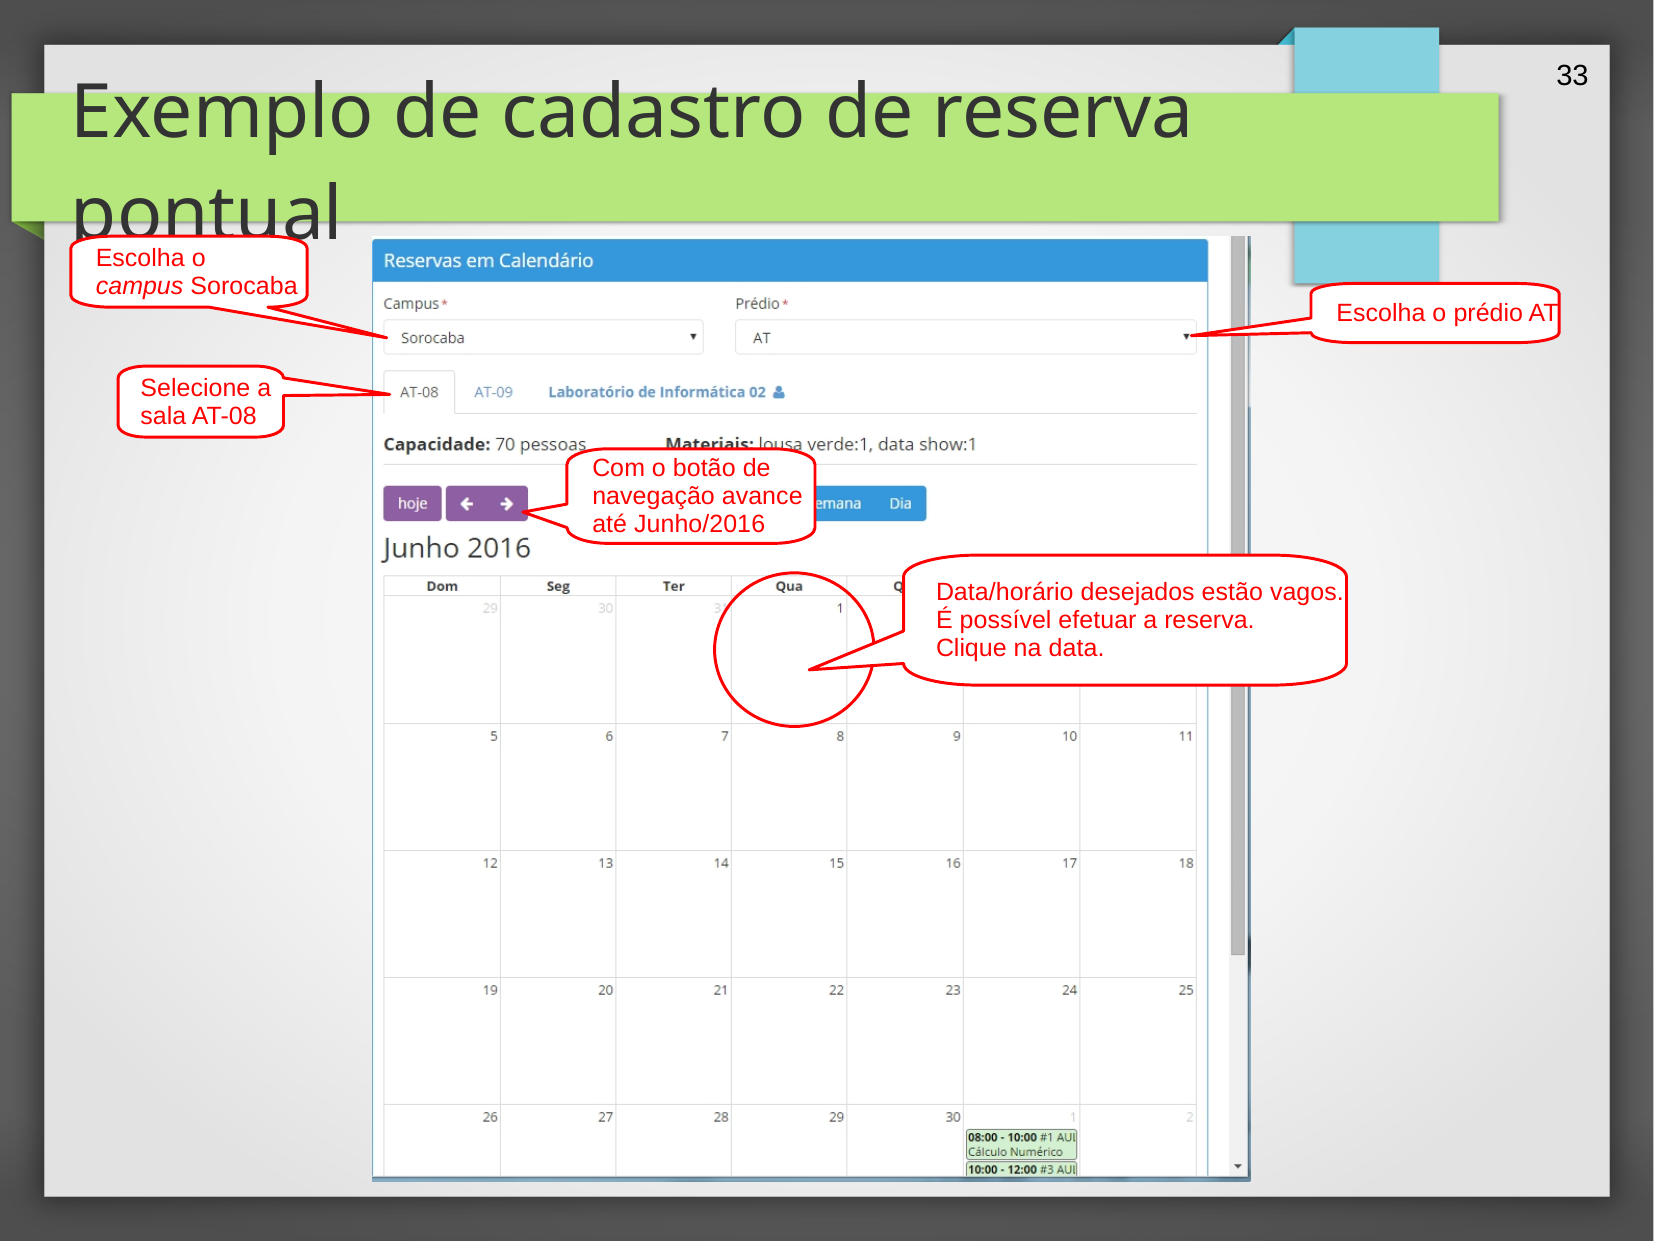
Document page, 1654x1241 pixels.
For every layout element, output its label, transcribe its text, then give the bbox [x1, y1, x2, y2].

text_box Escolha o prédio AT [1191, 283, 1560, 343]
text_box Data/horário desejados estão vagos. É possível efetuar a reserva. Clique na data. [809, 555, 1347, 686]
text_box Selecione a sala AT-08 [118, 366, 390, 438]
text_box Escolha o campus Sorocaba [70, 236, 387, 338]
text_box Com o botão de navegação avance até Junho/2016 [522, 448, 816, 544]
picture [0, 0, 1654, 1241]
title Exemplo de cadastro de reserva pontual [70, 106, 1359, 213]
